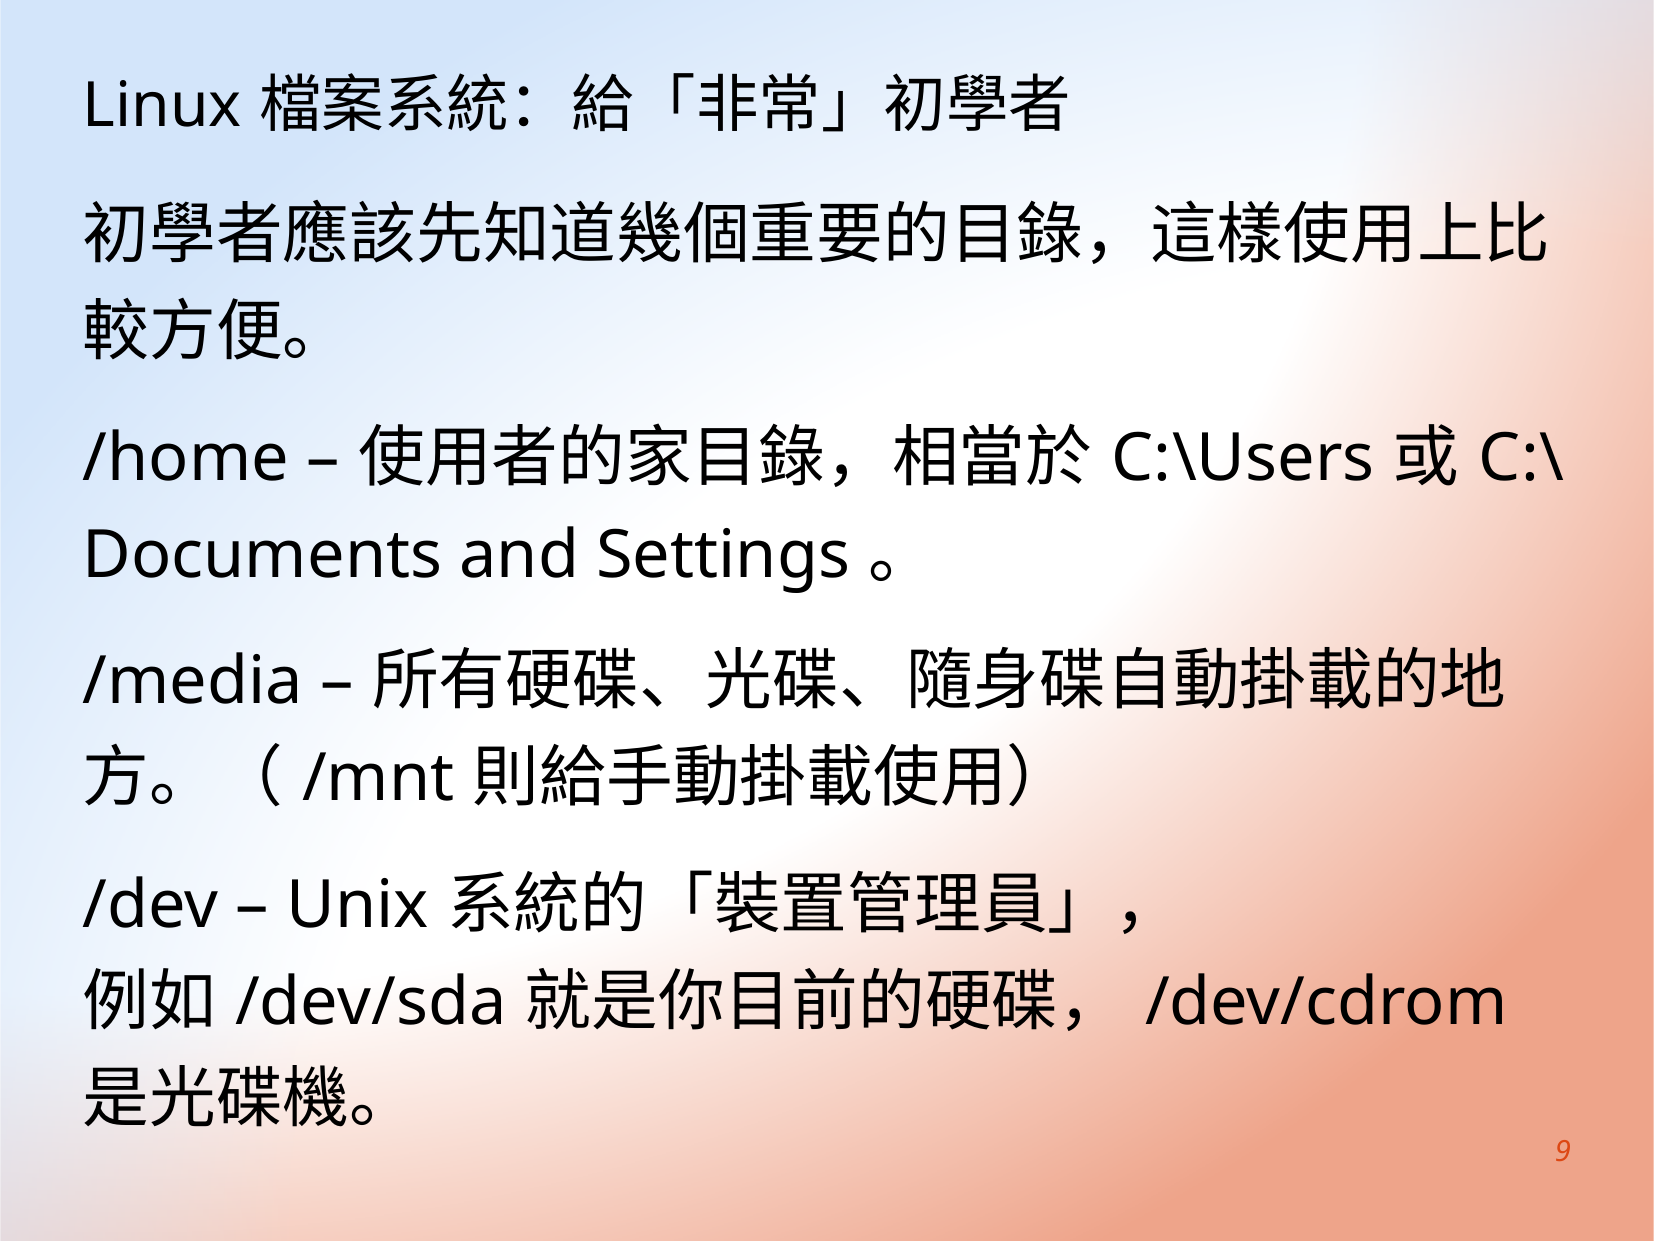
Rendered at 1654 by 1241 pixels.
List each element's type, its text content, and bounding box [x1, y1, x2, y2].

picture [0, 0, 1654, 1241]
list 初學者應該先知道幾個重要的目錄，這樣使用上比較方便。 /home –使用者的家目錄，相當於C:\Users或C:\Documents and Settings。 /media –所有硬碟、光碟、隨身碟自動掛載的地方。（/mnt則給手動掛載使用） /dev – Unix系統的「裝置管理員」， 例如/dev/sda就是你目前的硬碟，/dev/cdrom是光碟機。 [82, 180, 1571, 1201]
title Linux檔案系統：給「非常」初學者 [82, 49, 1571, 151]
